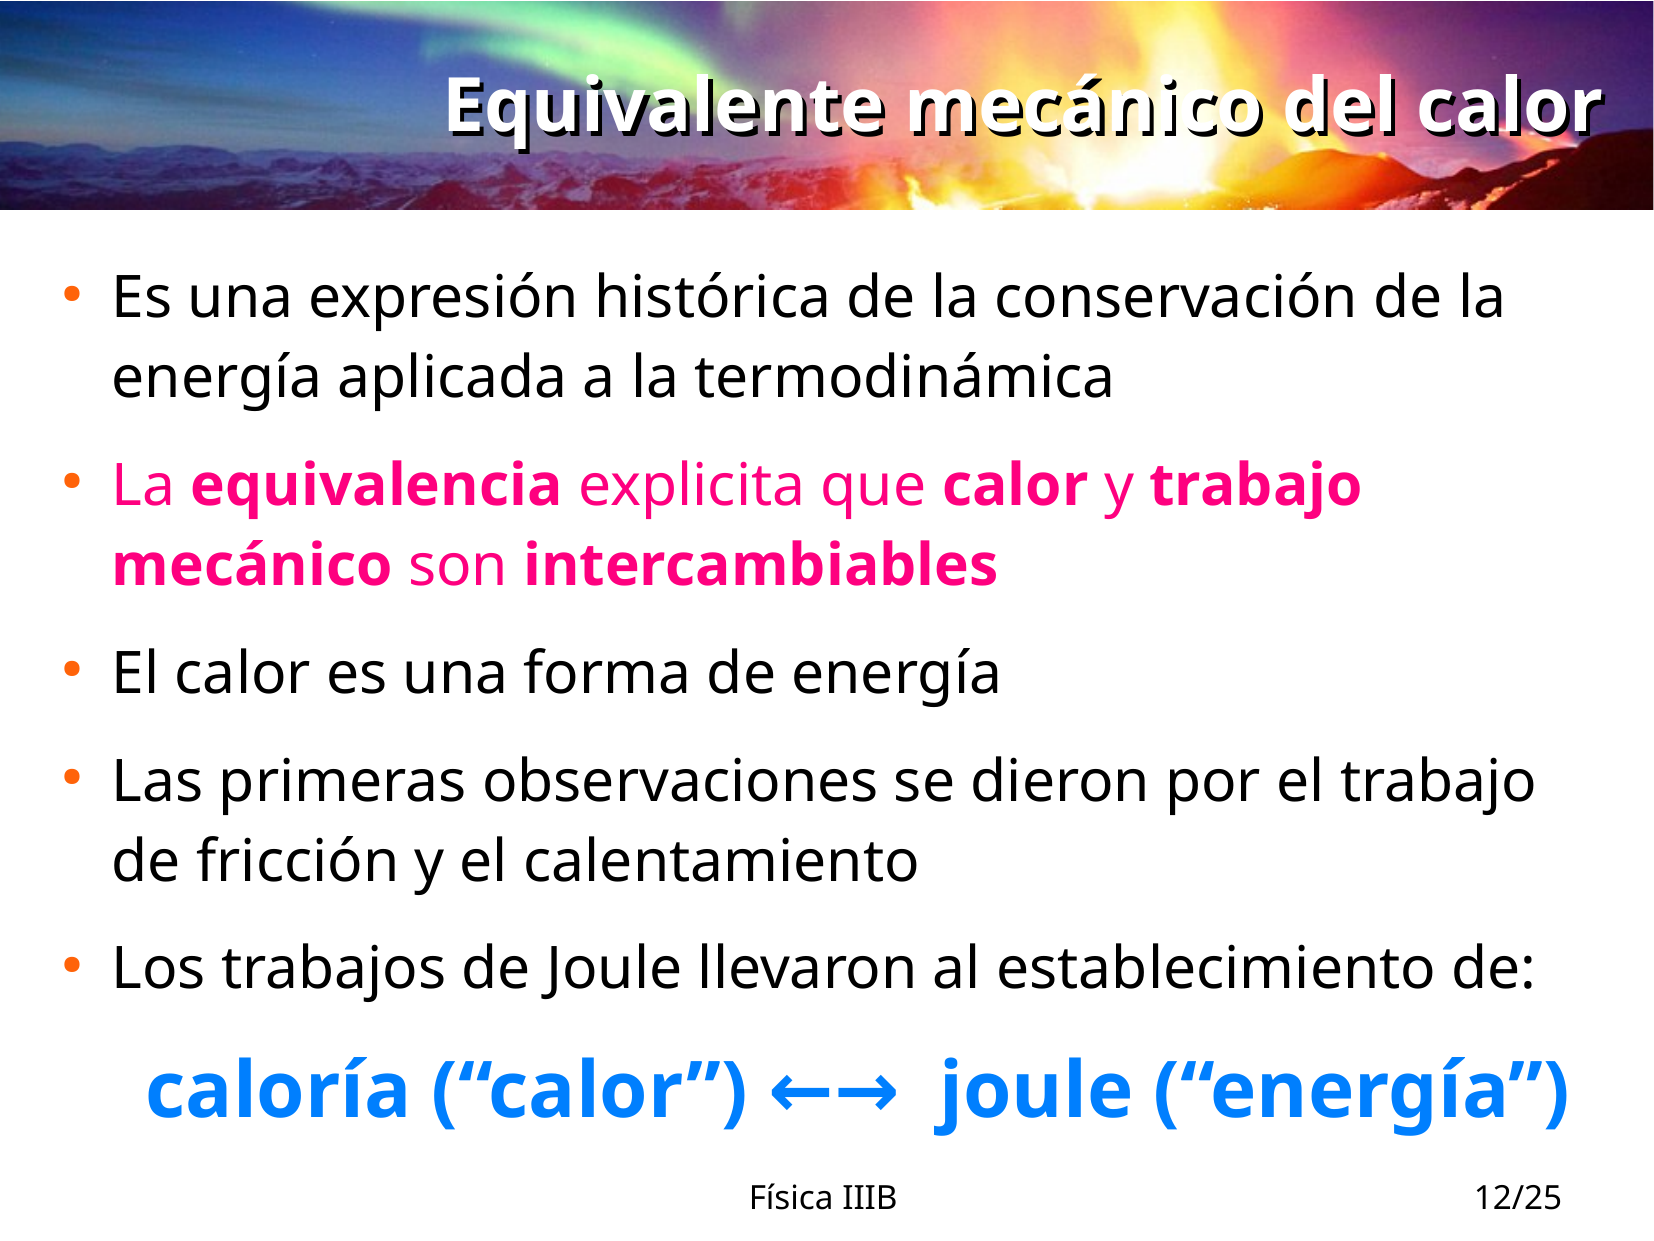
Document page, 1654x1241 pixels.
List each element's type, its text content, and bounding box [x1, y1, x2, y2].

picture [0, 1, 1654, 210]
title Equivalente mecánico del calor [45, 15, 1606, 191]
list Es una expresión histórica de la conservación de la energía aplicada a la termodinámica La equivalencia explicita que calor y trabajo mecánico son intercambiables El calor es una forma de energía Las primeras observaciones se dieron por el trabajo de fricción y el calentamiento Los trabajos de Joule llevaron al establecimiento de: caloría (“calor”) ←→ joule (“energía”) [45, 255, 1606, 1156]
